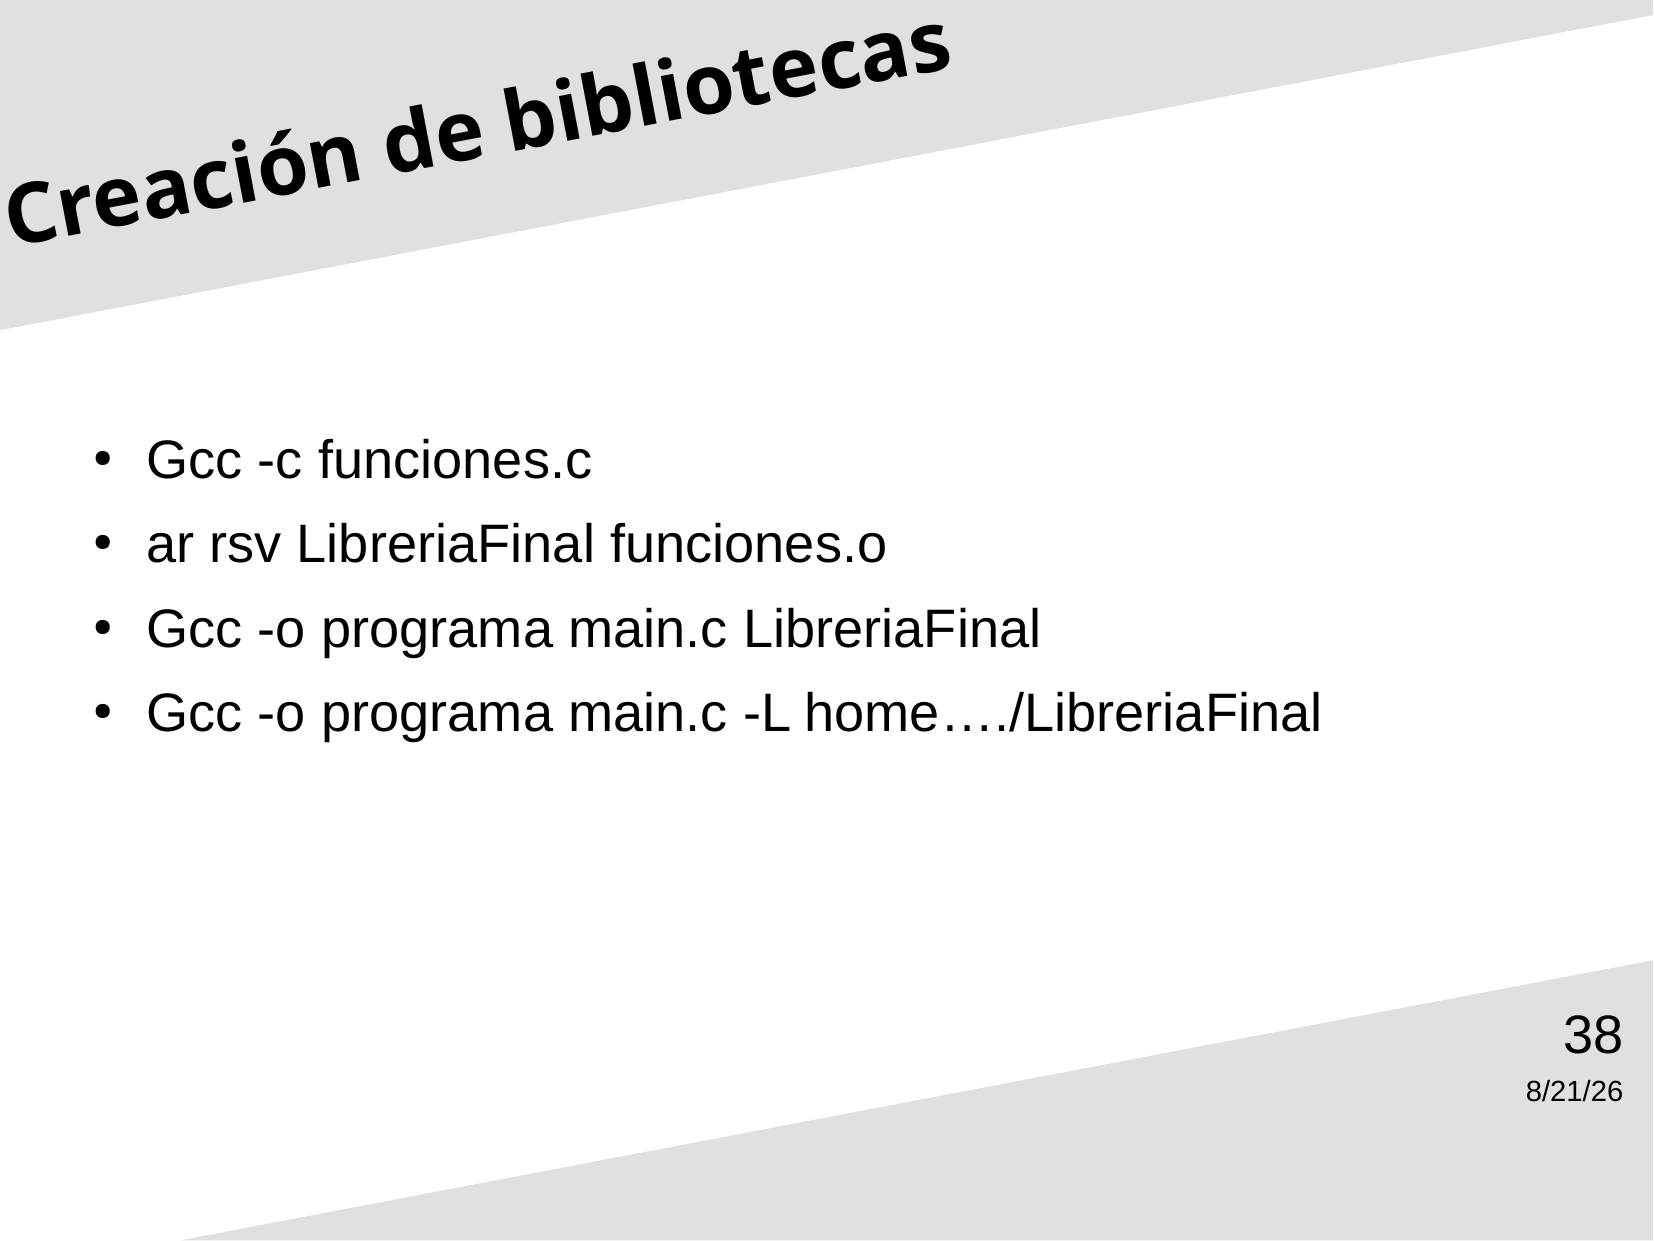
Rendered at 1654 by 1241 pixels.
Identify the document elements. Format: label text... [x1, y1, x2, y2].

title Creación de bibliotecas [0, 0, 1486, 318]
list Gcc -c funciones.c ar rsv LibreriaFinal funciones.o Gcc -o programa main.c LibreriaFinal Gcc -o programa main.c -L home…./LibreriaFinal [75, 345, 1531, 1065]
